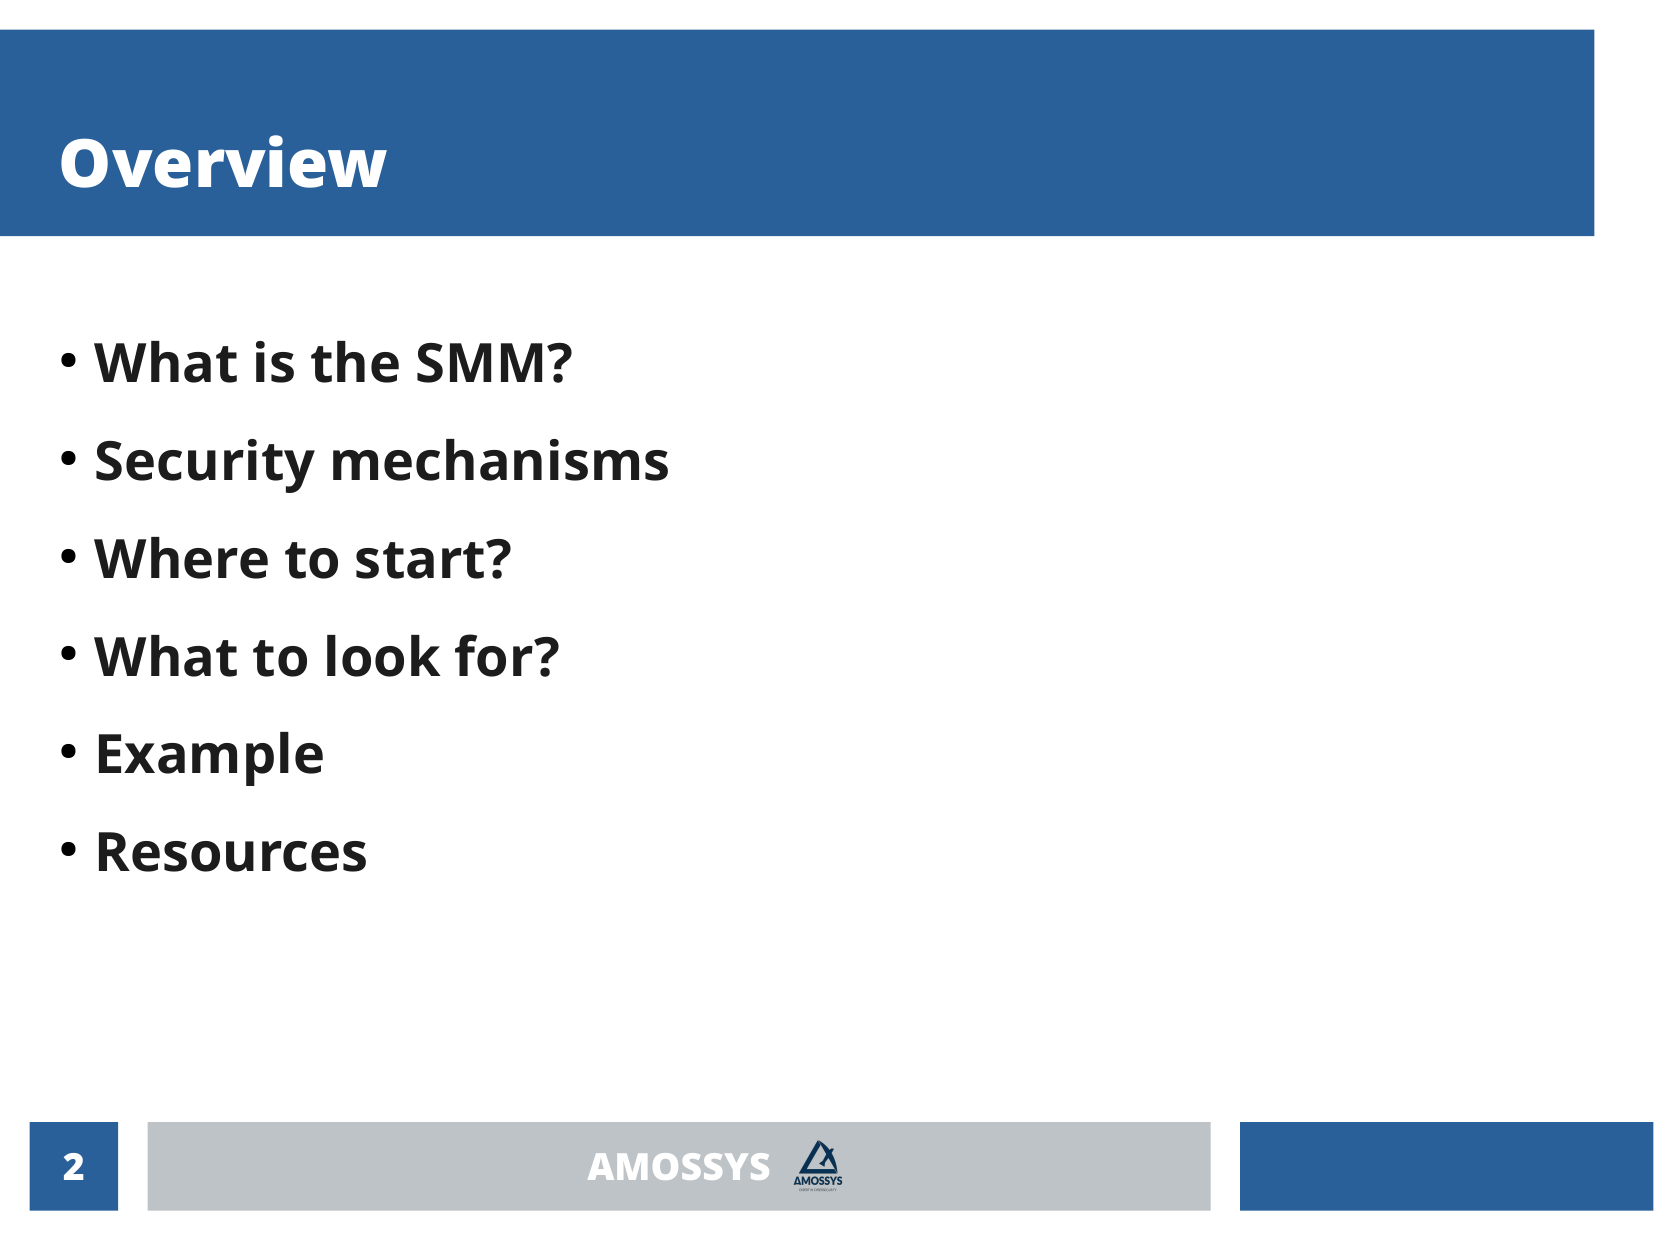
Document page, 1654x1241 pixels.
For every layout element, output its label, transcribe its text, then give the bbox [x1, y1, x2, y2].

title Overview [59, 59, 1595, 207]
picture [791, 1139, 845, 1193]
list What is the SMM? Security mechanisms Where to start? What to look for? Example Resources [59, 324, 1565, 1093]
